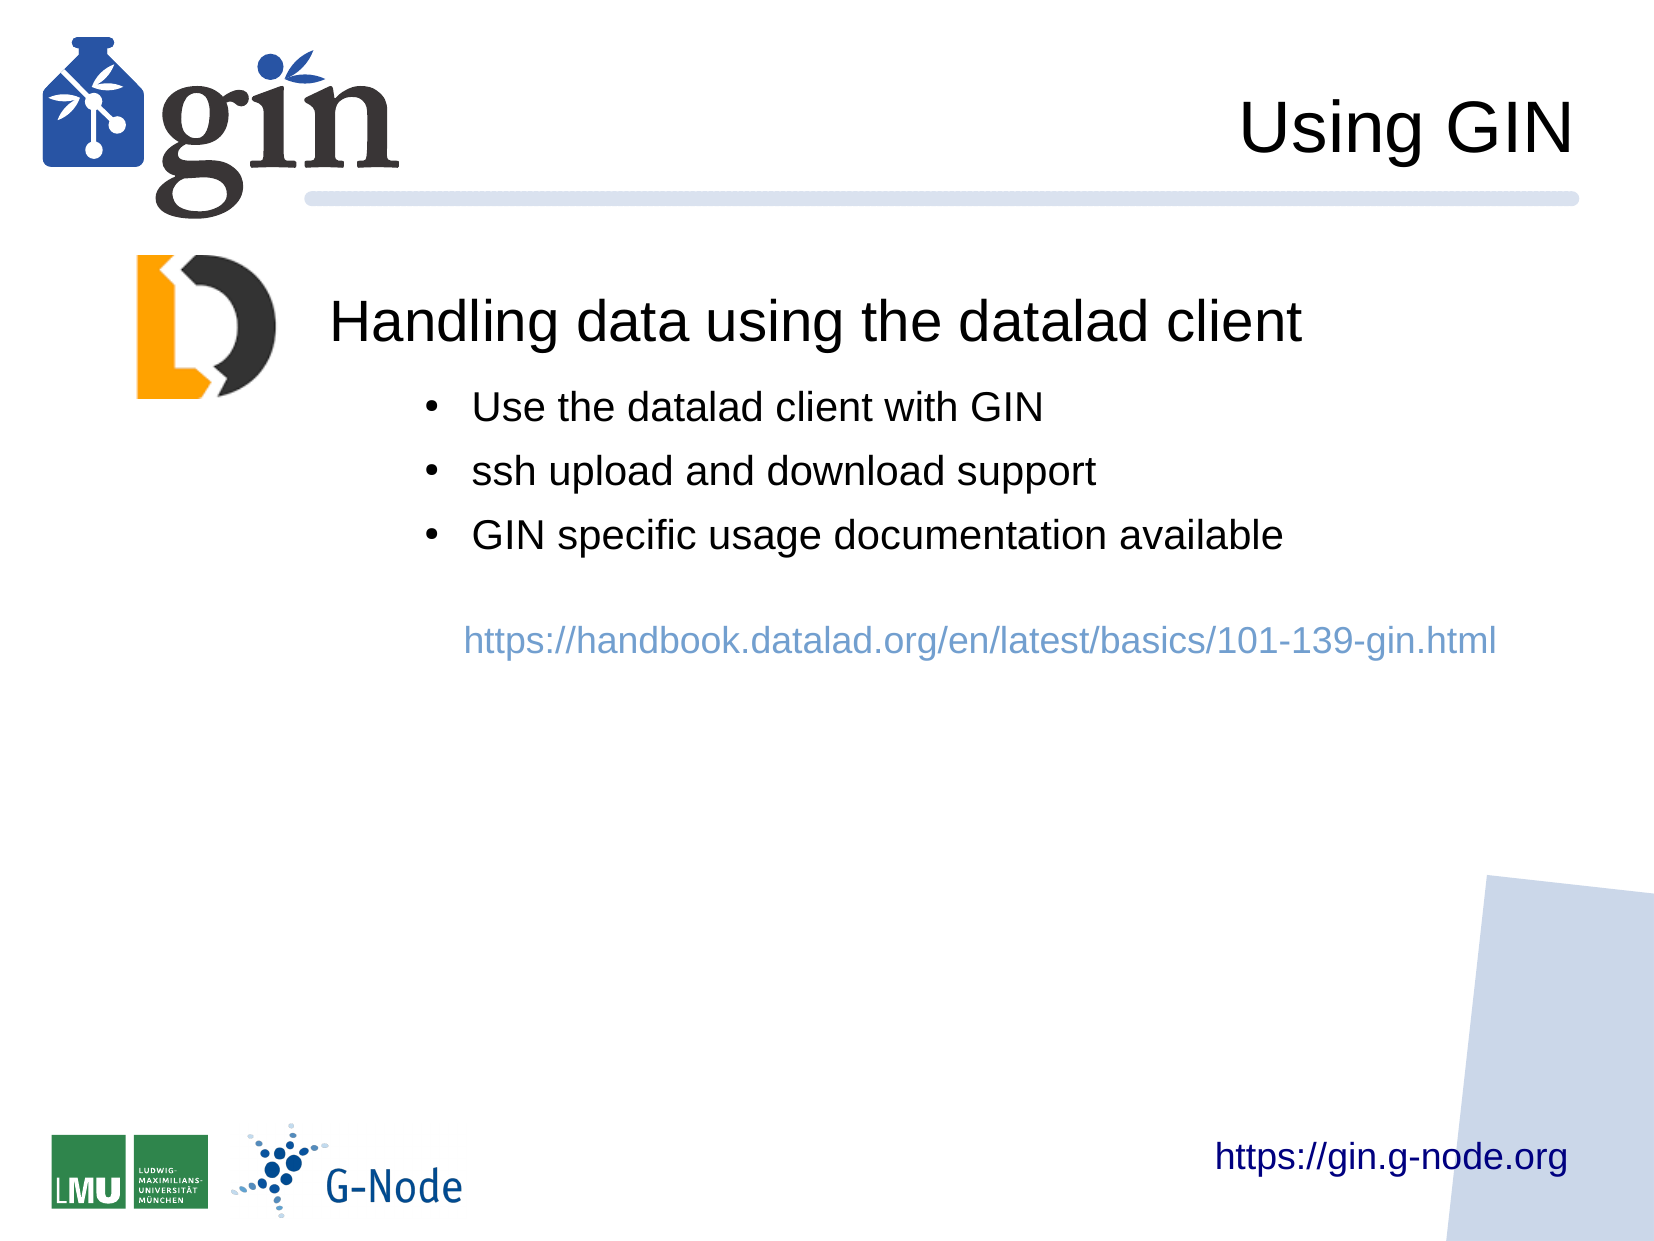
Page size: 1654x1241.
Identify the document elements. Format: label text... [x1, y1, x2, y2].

picture [33, 30, 409, 224]
list Handling data using the datalad client Use the datalad client with GIN ssh upload and download support GIN specific usage documentation available [259, 288, 1402, 804]
text_box https://gin.g-node.org [1200, 1128, 1625, 1186]
picture [135, 255, 279, 399]
picture [230, 1123, 467, 1219]
text_box Using GIN [87, 30, 1576, 226]
text_box https://handbook.datalad.org/en/latest/basics/101-139-gin.html [448, 611, 1513, 669]
